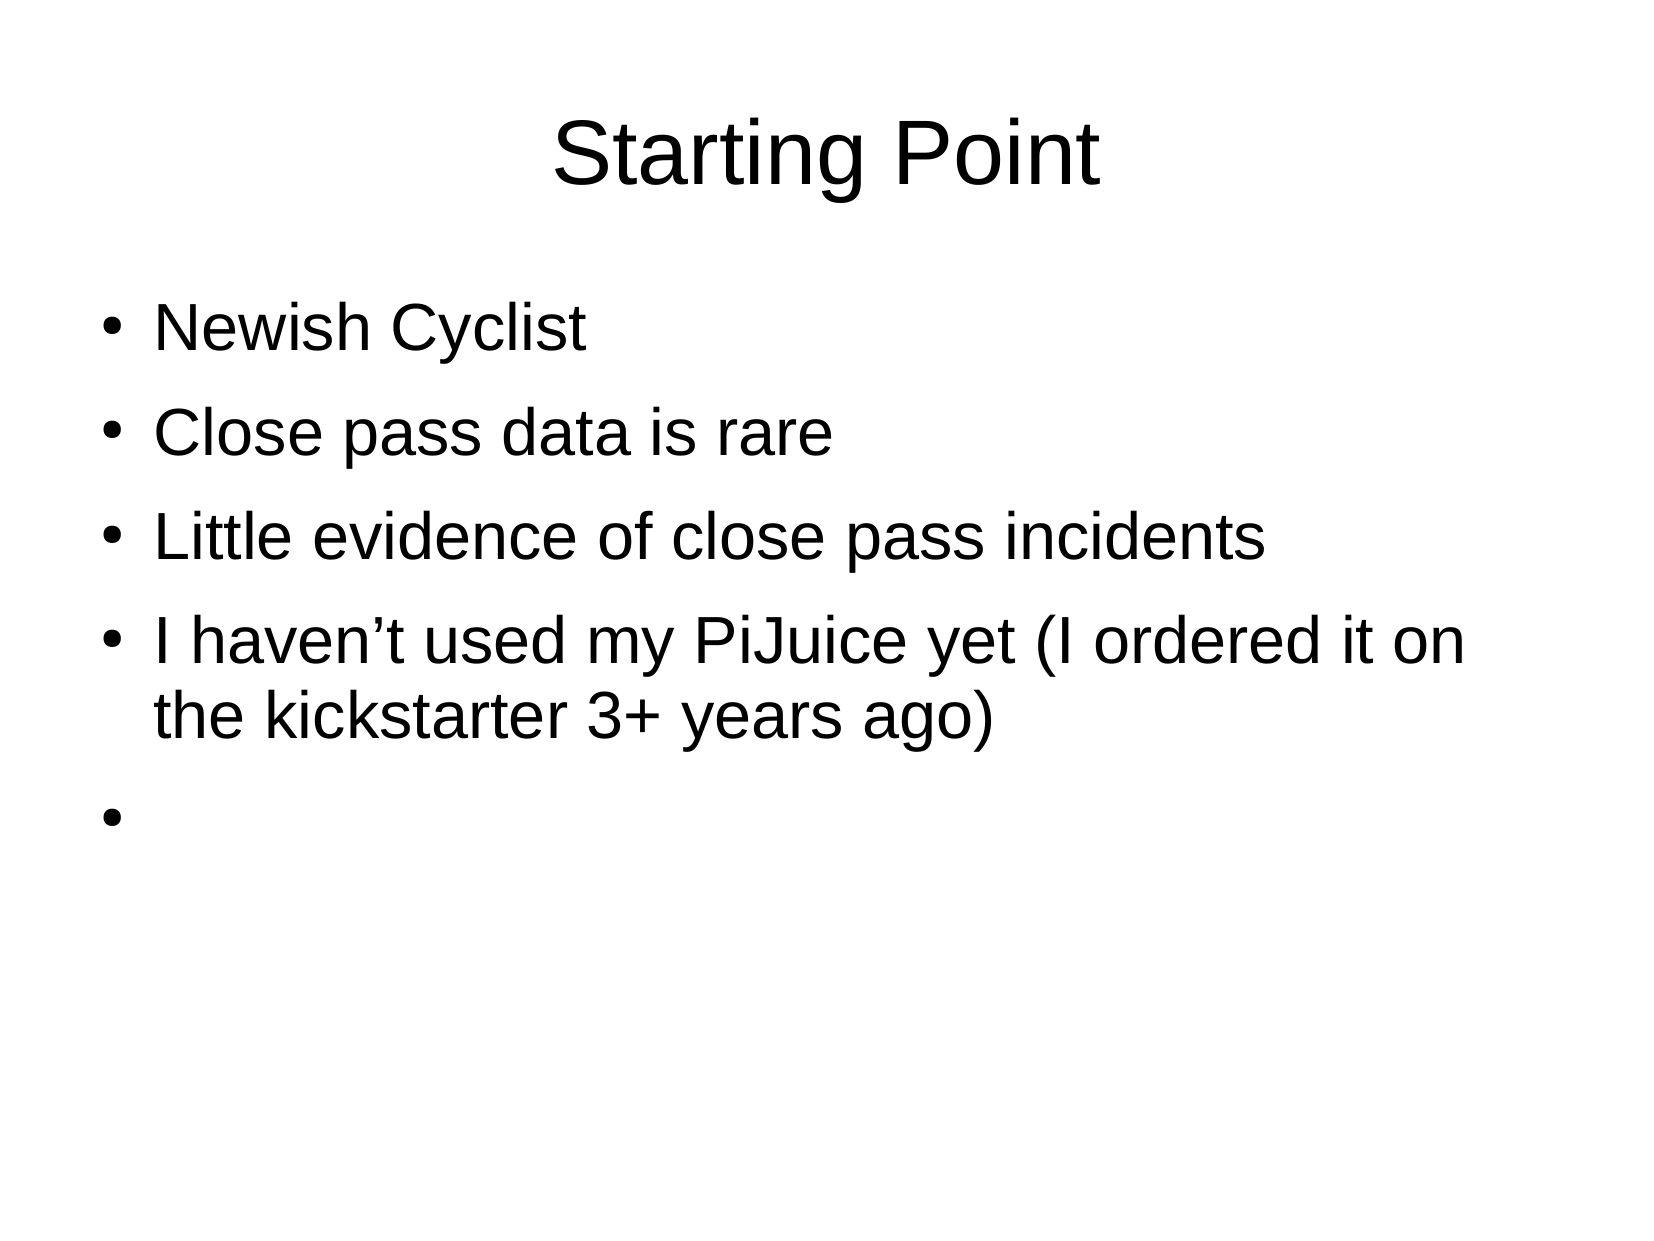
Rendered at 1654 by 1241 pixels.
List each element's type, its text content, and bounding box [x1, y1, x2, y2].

title Starting Point [82, 49, 1571, 257]
list Newish Cyclist Close pass data is rare Little evidence of close pass incidents I haven’t used my PiJuice yet (I ordered it on the kickstarter 3+ years ago) [82, 290, 1571, 1010]
